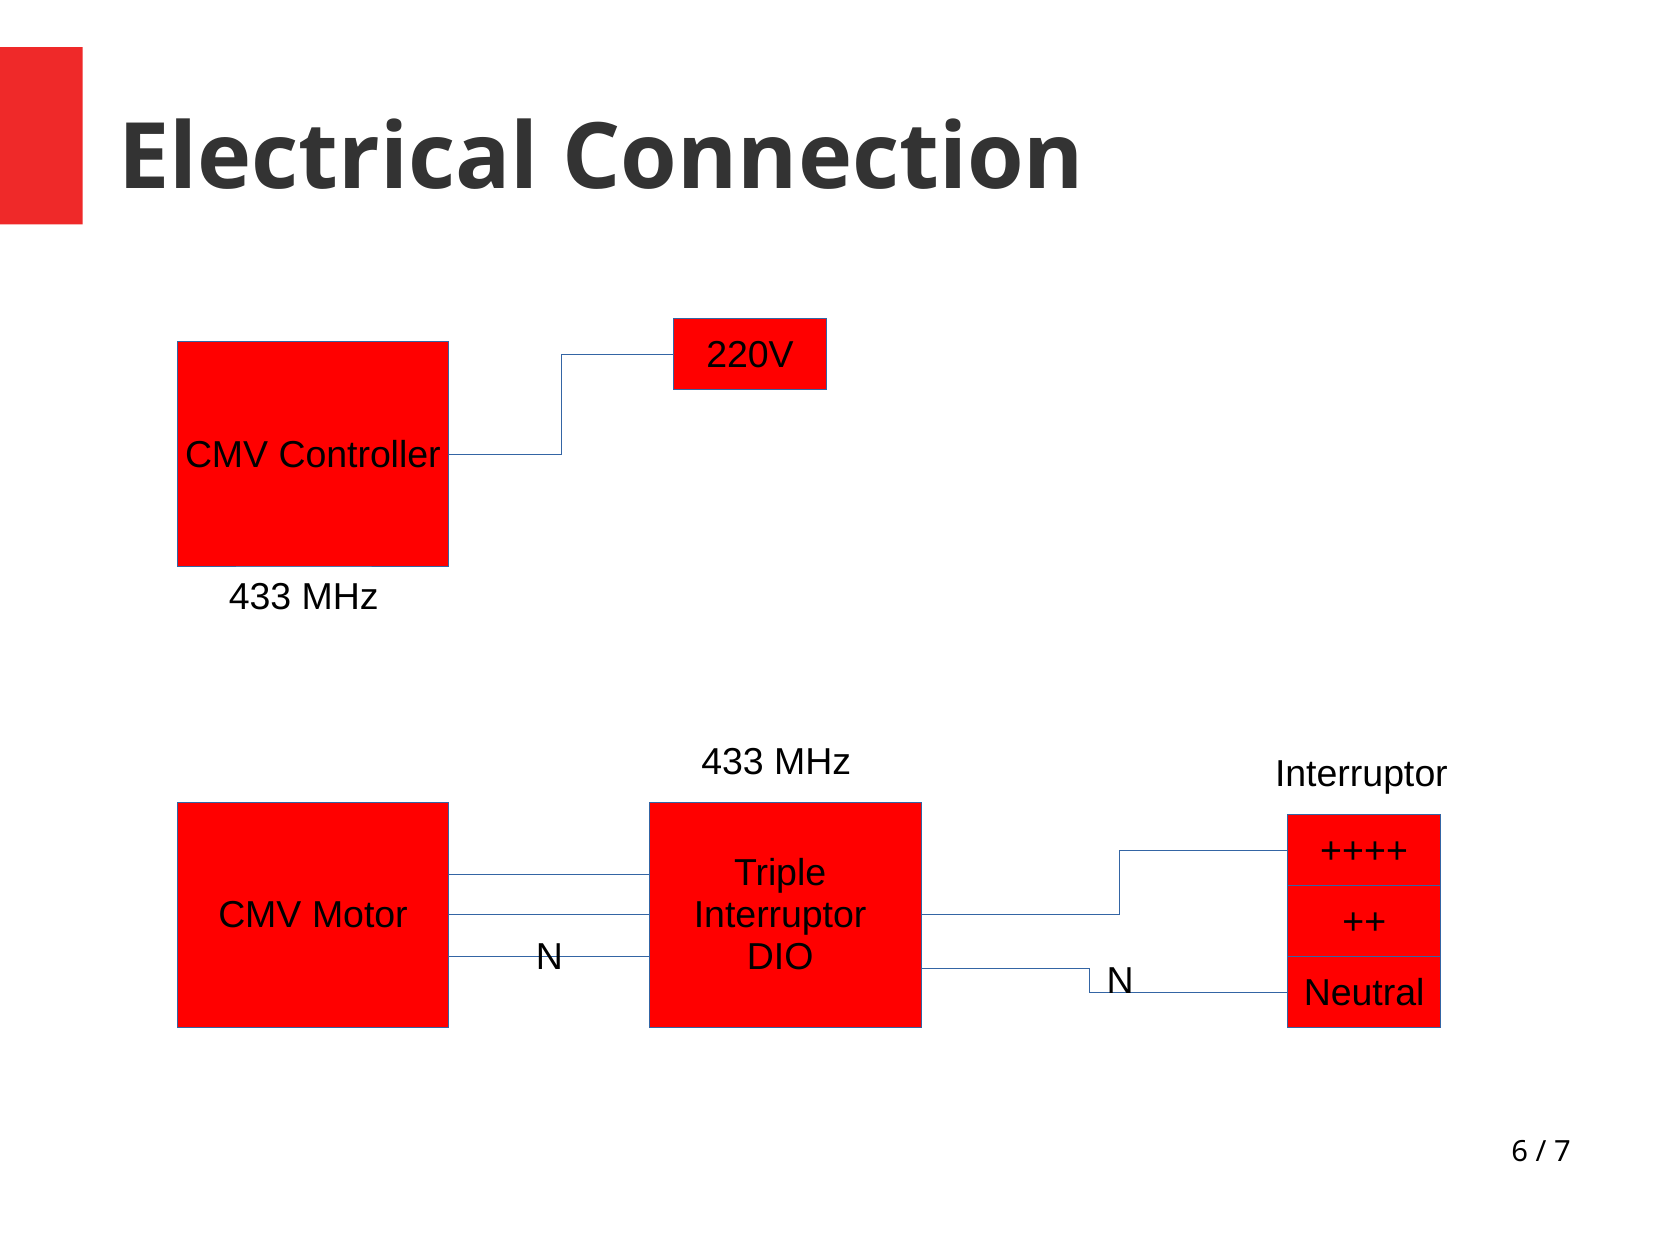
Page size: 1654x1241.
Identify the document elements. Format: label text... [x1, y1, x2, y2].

text_box ++++ [1287, 814, 1441, 886]
text_box 220V [673, 318, 827, 390]
text_box Interruptor [1293, 744, 1430, 804]
text_box Neutral [1287, 956, 1441, 1028]
text_box 433 MHz [708, 732, 845, 792]
text_box CMV Motor [177, 802, 449, 1028]
title Electrical Connection [118, 23, 1654, 283]
text_box Triple Interruptor DIO [649, 802, 922, 1028]
text_box 433 MHz [236, 566, 372, 626]
text_box ++ [1287, 886, 1441, 956]
text_box CMV Controller [177, 341, 449, 567]
